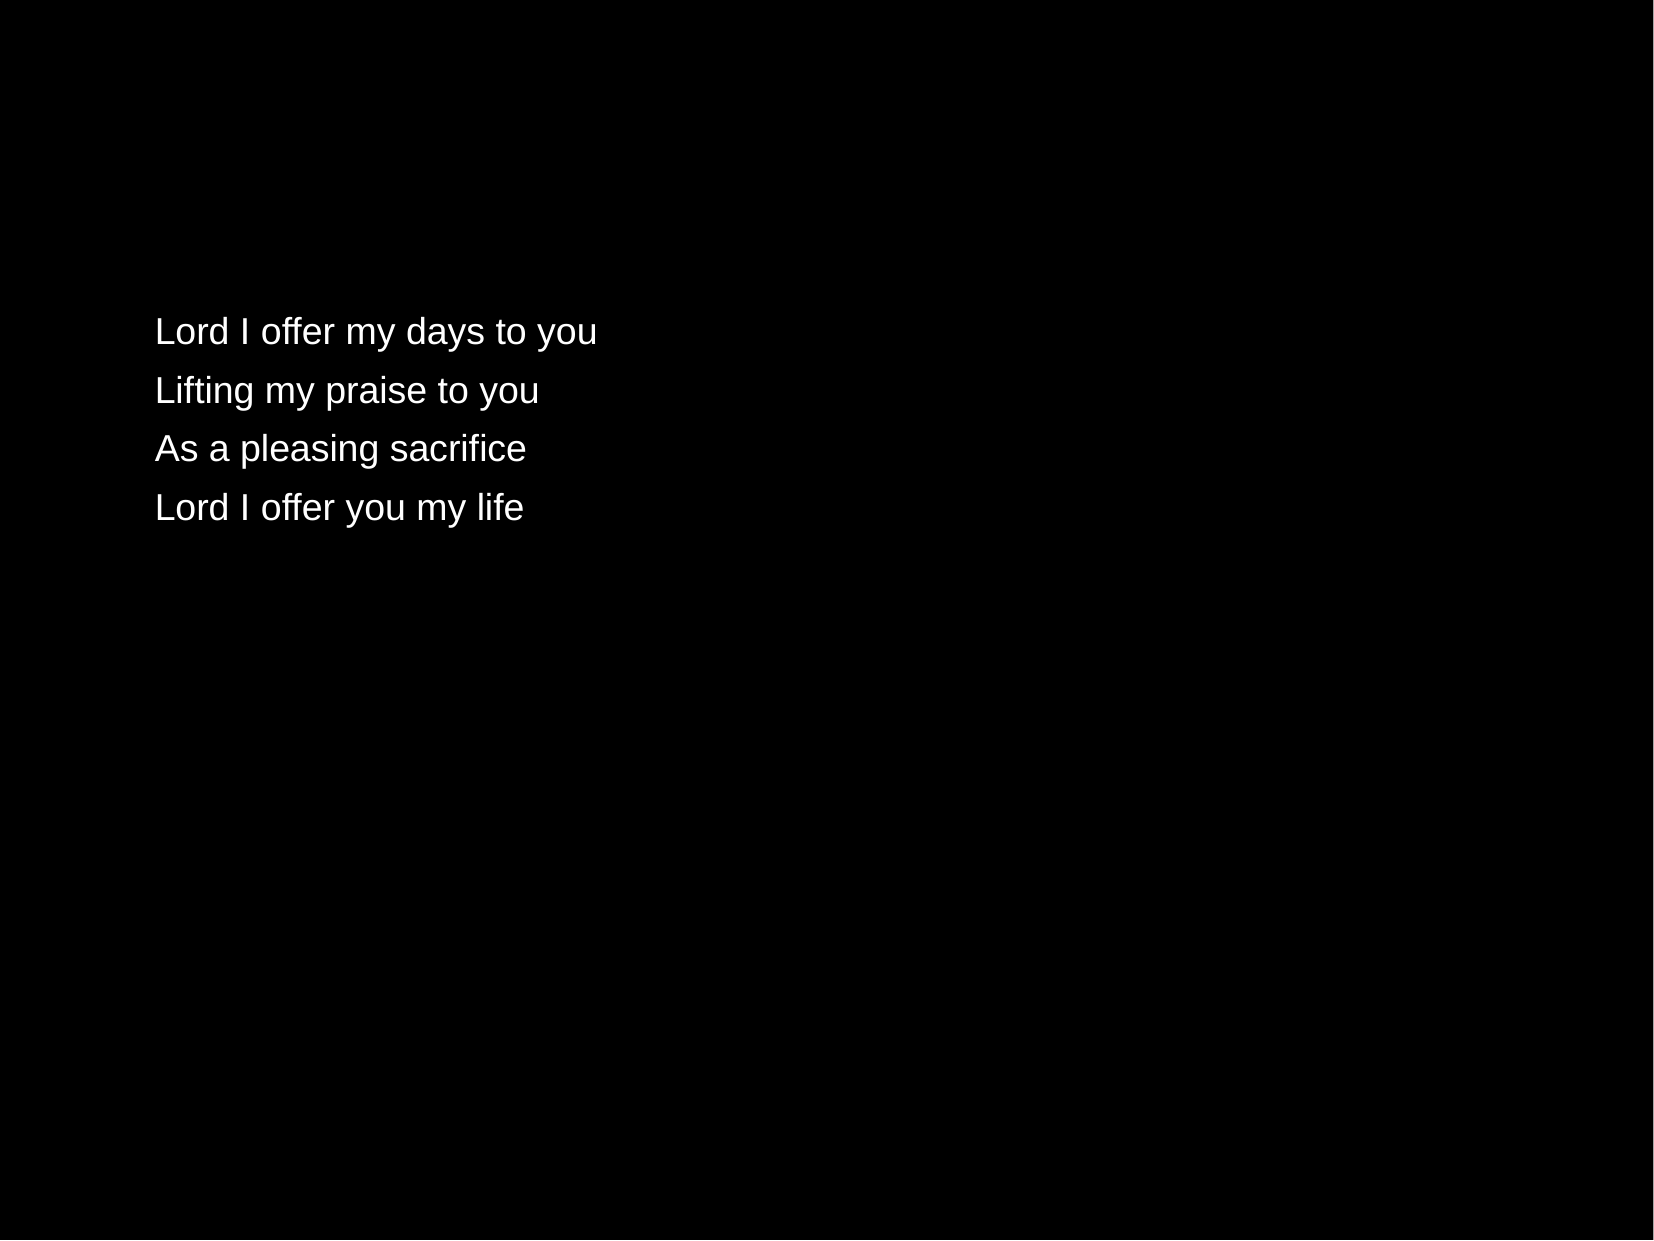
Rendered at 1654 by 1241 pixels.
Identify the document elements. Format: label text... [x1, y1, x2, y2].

list Lord I offer my days to you Lifting my praise to you As a pleasing sacrifice Lord I offer you my life [68, 303, 1558, 1122]
